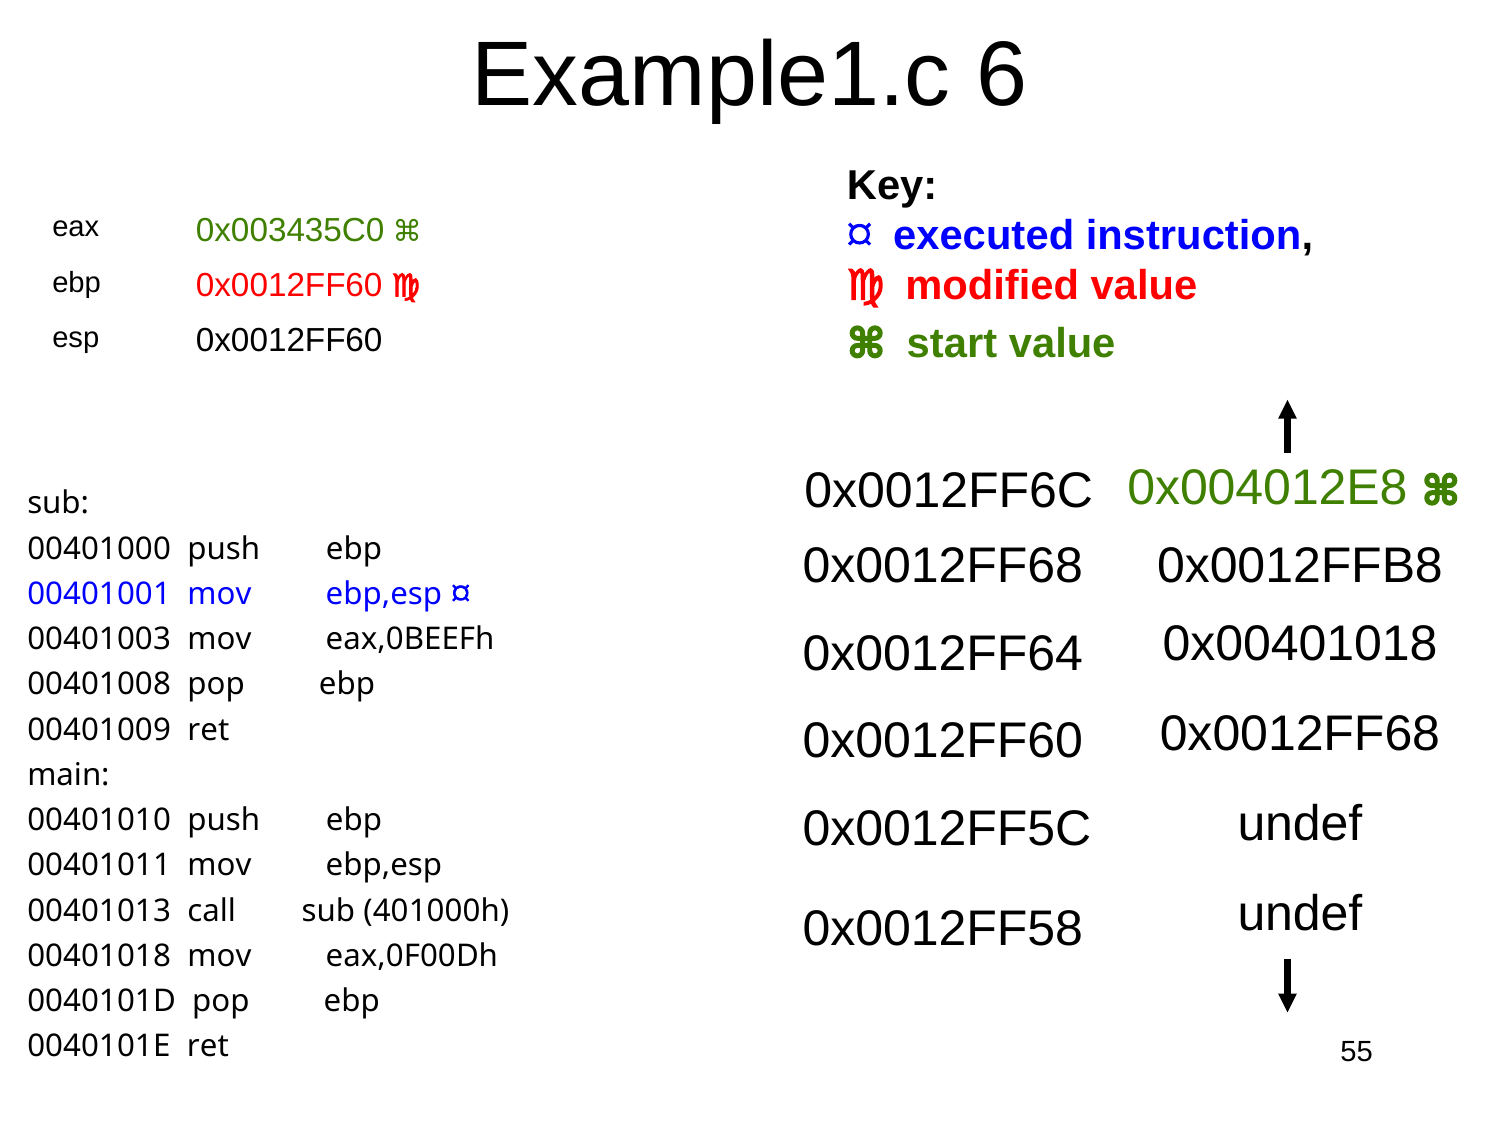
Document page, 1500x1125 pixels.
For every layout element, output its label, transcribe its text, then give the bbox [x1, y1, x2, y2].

table_cell ebp [38, 255, 181, 311]
text_box 0x0012FF58 [787, 887, 1098, 963]
table_cell esp [38, 311, 181, 366]
table_cell 0x0012FF68 [1112, 692, 1487, 783]
table_header eax [38, 200, 181, 255]
table_header 0x003435C0  [181, 200, 525, 255]
text_box <number> [1074, 1025, 1388, 1101]
text_box sub: 00401000 push ebp 00401001 mov ebp,esp  00401003 mov eax,0BEEFh 00401008 pop ebp 00401009 ret main: 00401010 push ebp 00401011 mov ebp,esp 00401013 call sub (401000h) 00401018 mov eax,0F00Dh 0040101D pop ebp 0040101E ret [12, 474, 775, 1101]
table_cell 0x0012FF60  [181, 255, 525, 311]
table_cell 0x00401018 [1112, 603, 1487, 692]
table_cell undef [1112, 872, 1487, 962]
text_box 0x0012FF5C [787, 787, 1107, 863]
title Example1.c 6 [112, 0, 1388, 163]
text_box 0x0012FF60 [787, 699, 1098, 776]
table_header 0x0012FFB8 [1112, 525, 1487, 603]
table_header 0x004012E8  [1112, 447, 1487, 525]
text_box 0x0012FF64 [787, 612, 1098, 688]
text_box Key: executed instruction, modified value start value [832, 149, 1340, 376]
text_box 0x0012FF6C [789, 449, 1108, 526]
table_cell 0x0012FF60 [181, 311, 525, 366]
table_cell undef [1112, 783, 1487, 872]
text_box 0x0012FF68 [787, 524, 1098, 601]
